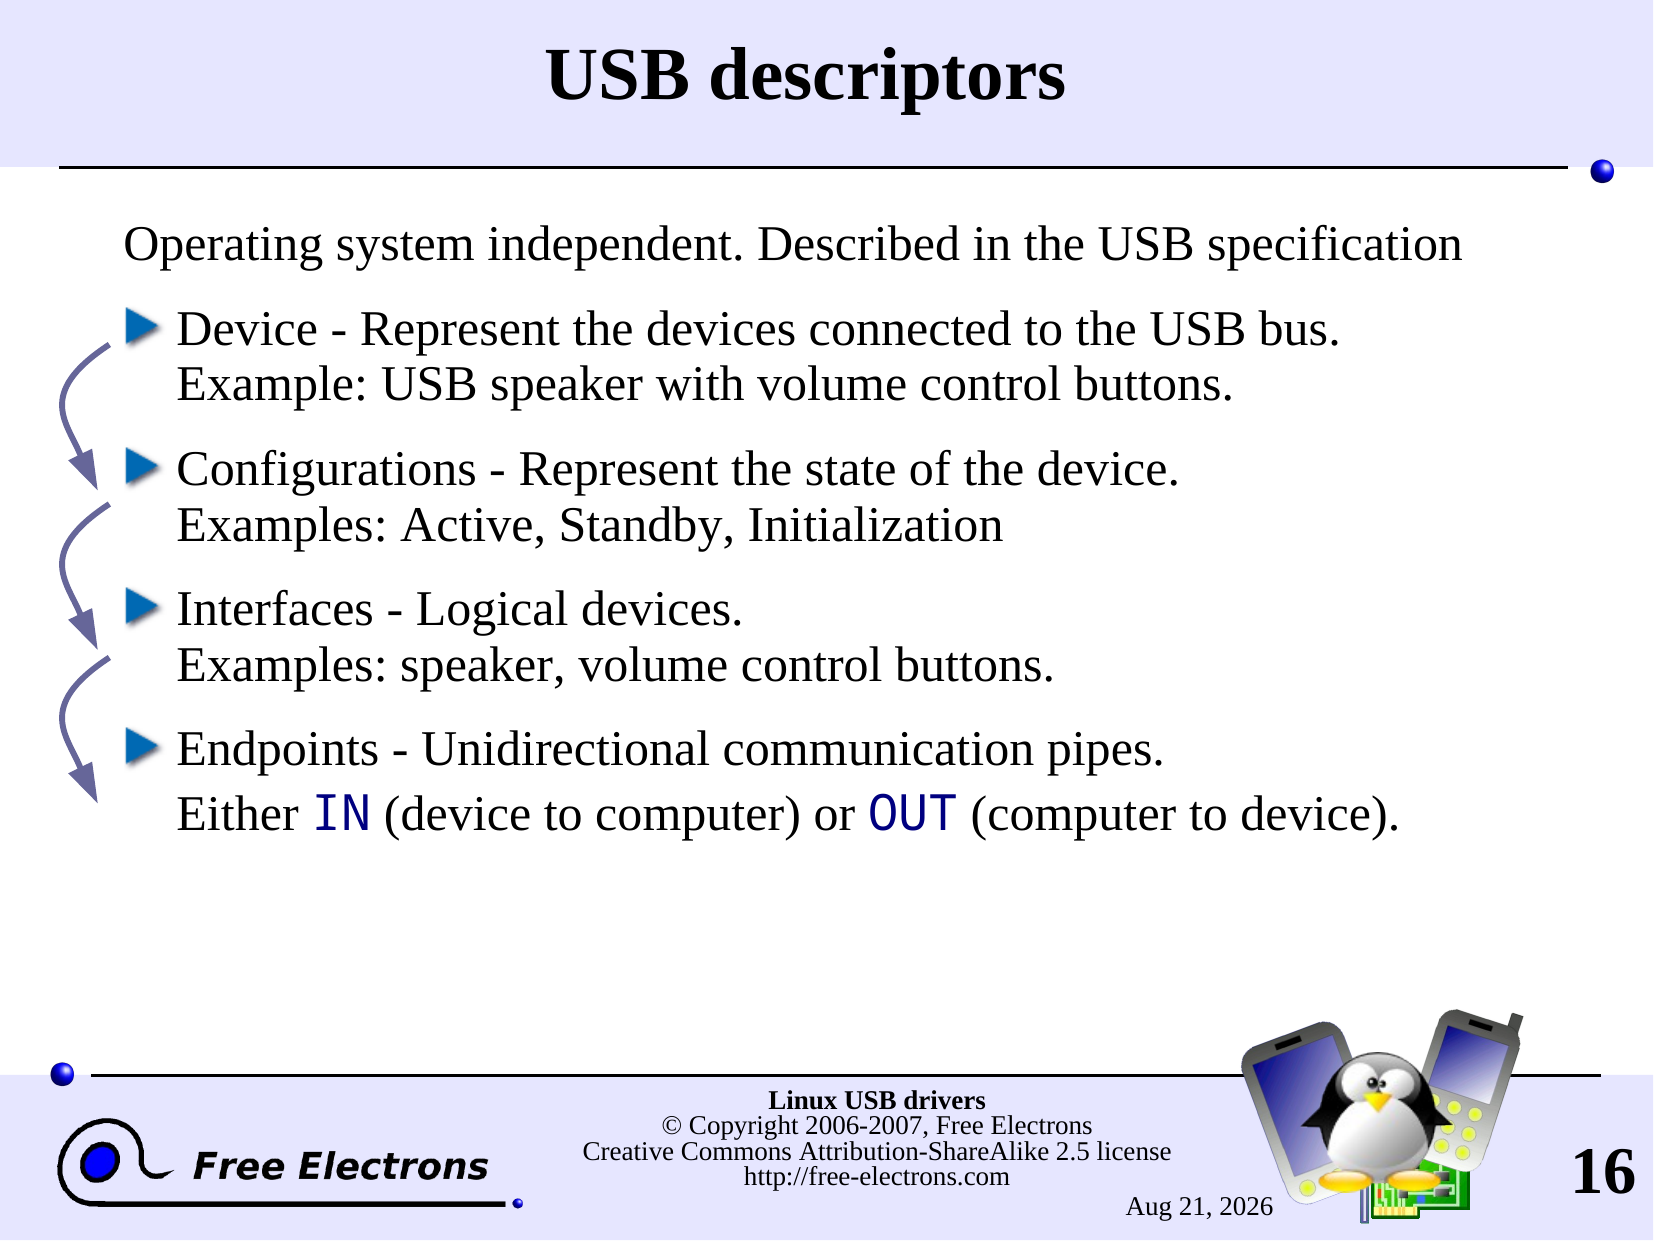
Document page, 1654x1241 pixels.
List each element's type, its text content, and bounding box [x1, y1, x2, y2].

title USB descriptors [60, 25, 1551, 124]
picture [1231, 1007, 1538, 1241]
list Operating system independent. Described in the USB specification Device - Represent the devices connected to the USB bus. Example: USB speaker with volume control buttons. Configurations - Represent the state of the device. Examples: Active, Standby, Initialization Interfaces - Logical devices. Examples: speaker, volume control buttons. Endpoints - Unidirectional communication pipes. Either IN (device to computer) or OUT (computer to device). [105, 216, 1518, 1066]
picture [50, 1107, 527, 1216]
